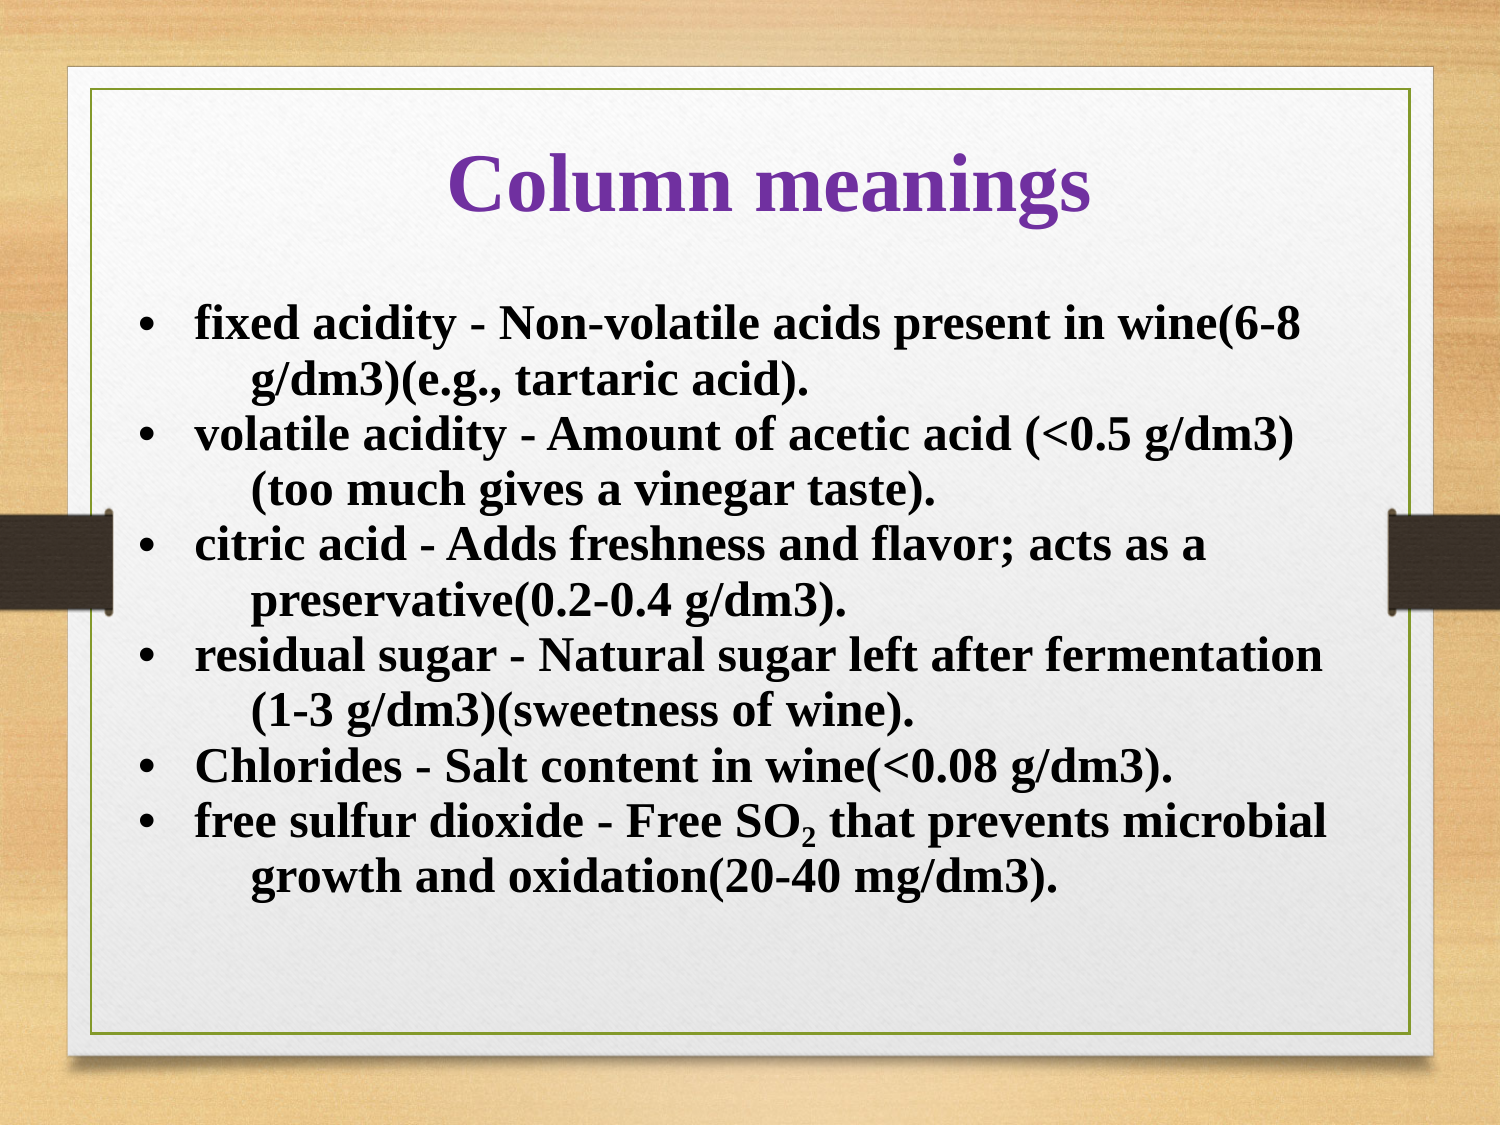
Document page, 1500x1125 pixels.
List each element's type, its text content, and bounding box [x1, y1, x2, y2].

text_box fixed acidity - Non-volatile acids present in wine(6-8 g/dm3)(e.g., tartaric acid). volatile acidity - Amount of acetic acid (<0.5 g/dm3)(too much gives a vinegar taste). citric acid - Adds freshness and flavor; acts as a preservative(0.2-0.4 g/dm3). residual sugar - Natural sugar left after fermentation (1-3 g/dm3)(sweetness of wine). Chlorides - Salt content in wine(<0.08 g/dm3). free sulfur dioxide - Free SO₂ that prevents microbial growth and oxidation(20-40 mg/dm3). [123, 287, 1377, 1002]
picture [0, 0, 1500, 1125]
text_box Column meanings [268, 120, 1271, 238]
